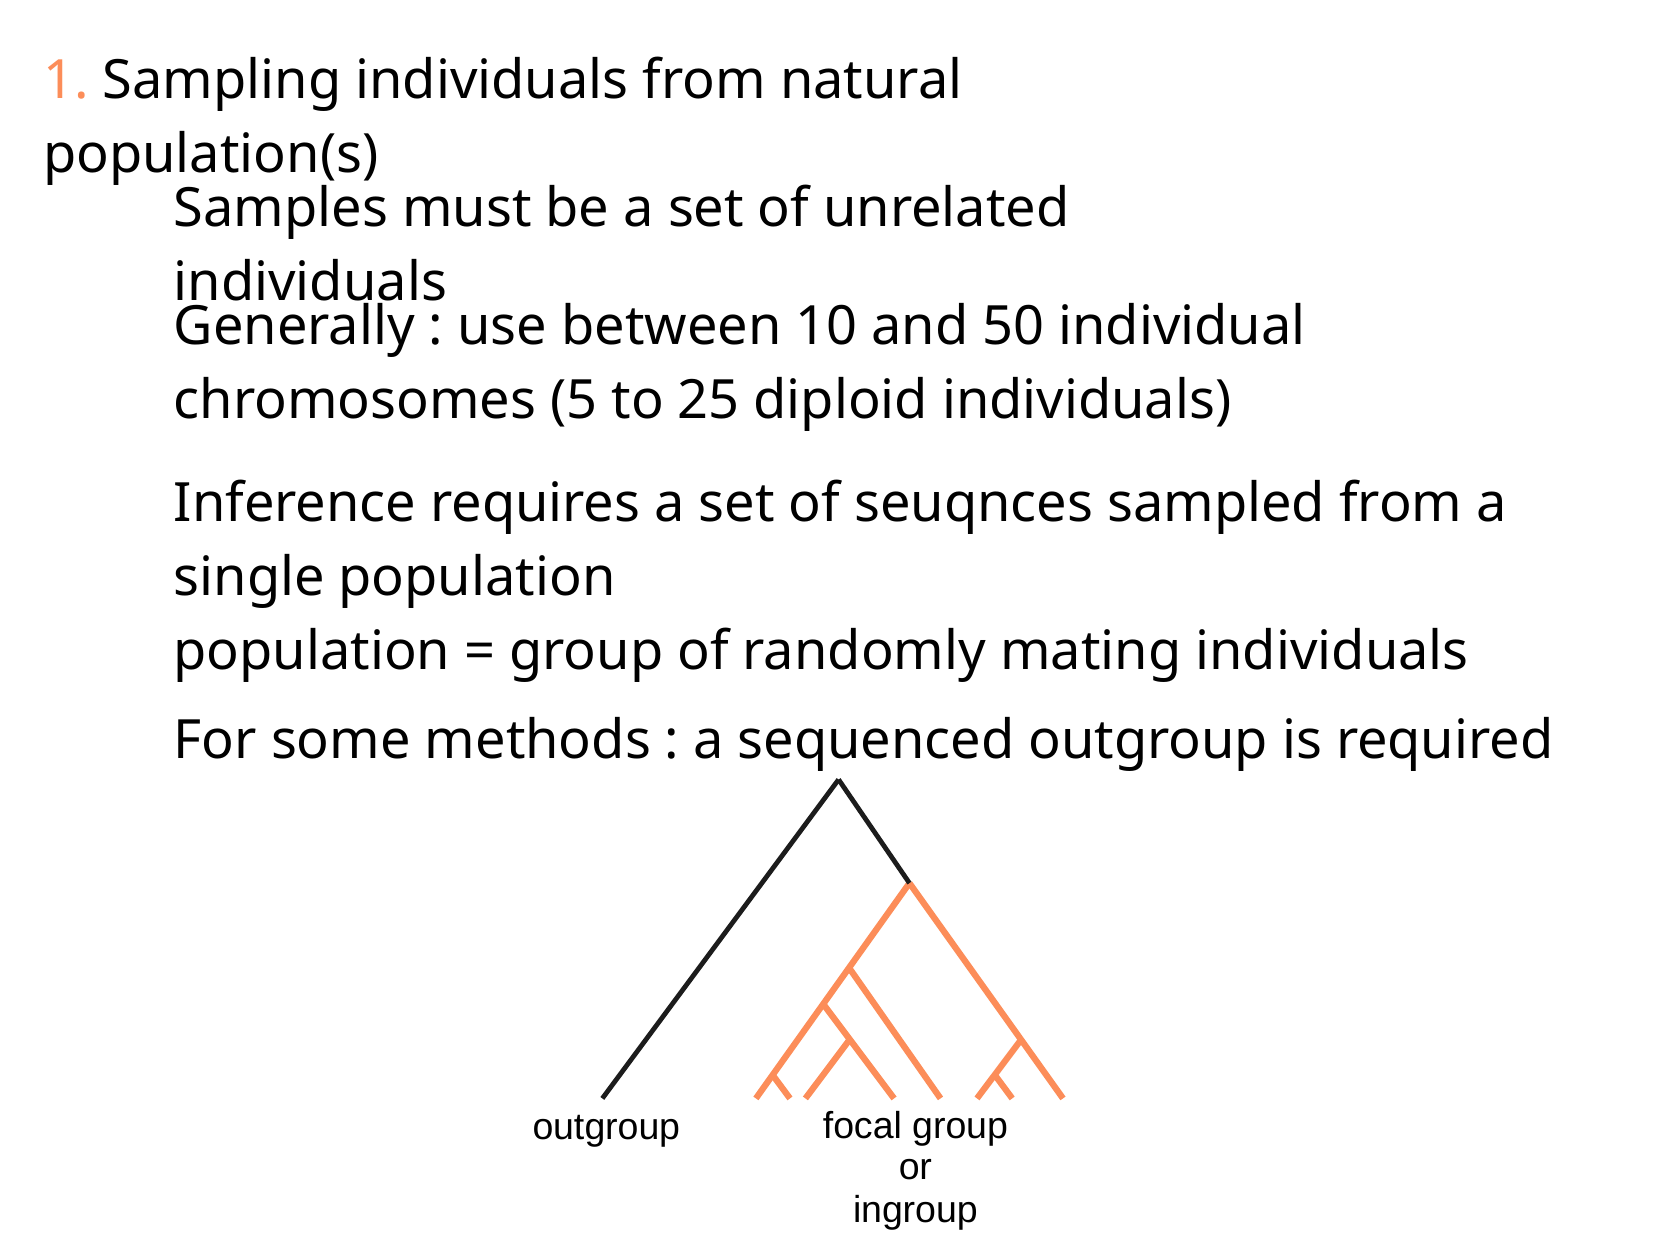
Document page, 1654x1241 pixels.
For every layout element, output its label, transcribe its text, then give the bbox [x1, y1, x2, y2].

text_box 1. Sampling individuals from natural population(s) [28, 33, 1205, 107]
text_box Samples must be a set of unrelated individuals [158, 161, 1347, 260]
text_box For some methods : a sequenced outgroup is required [158, 692, 1642, 825]
text_box Inference requires a set of seuqnces sampled from a single population population = group of randomly mating individuals [158, 456, 1642, 647]
text_box outgroup [417, 1098, 796, 1158]
text_box Generally : use between 10 and 50 individual chromosomes (5 to 25 diploid individuals) [158, 279, 1347, 411]
text_box For some methods : a sequenced outgroup is required [809, 785, 866, 825]
text_box focal group or ingroup [726, 1096, 1105, 1238]
